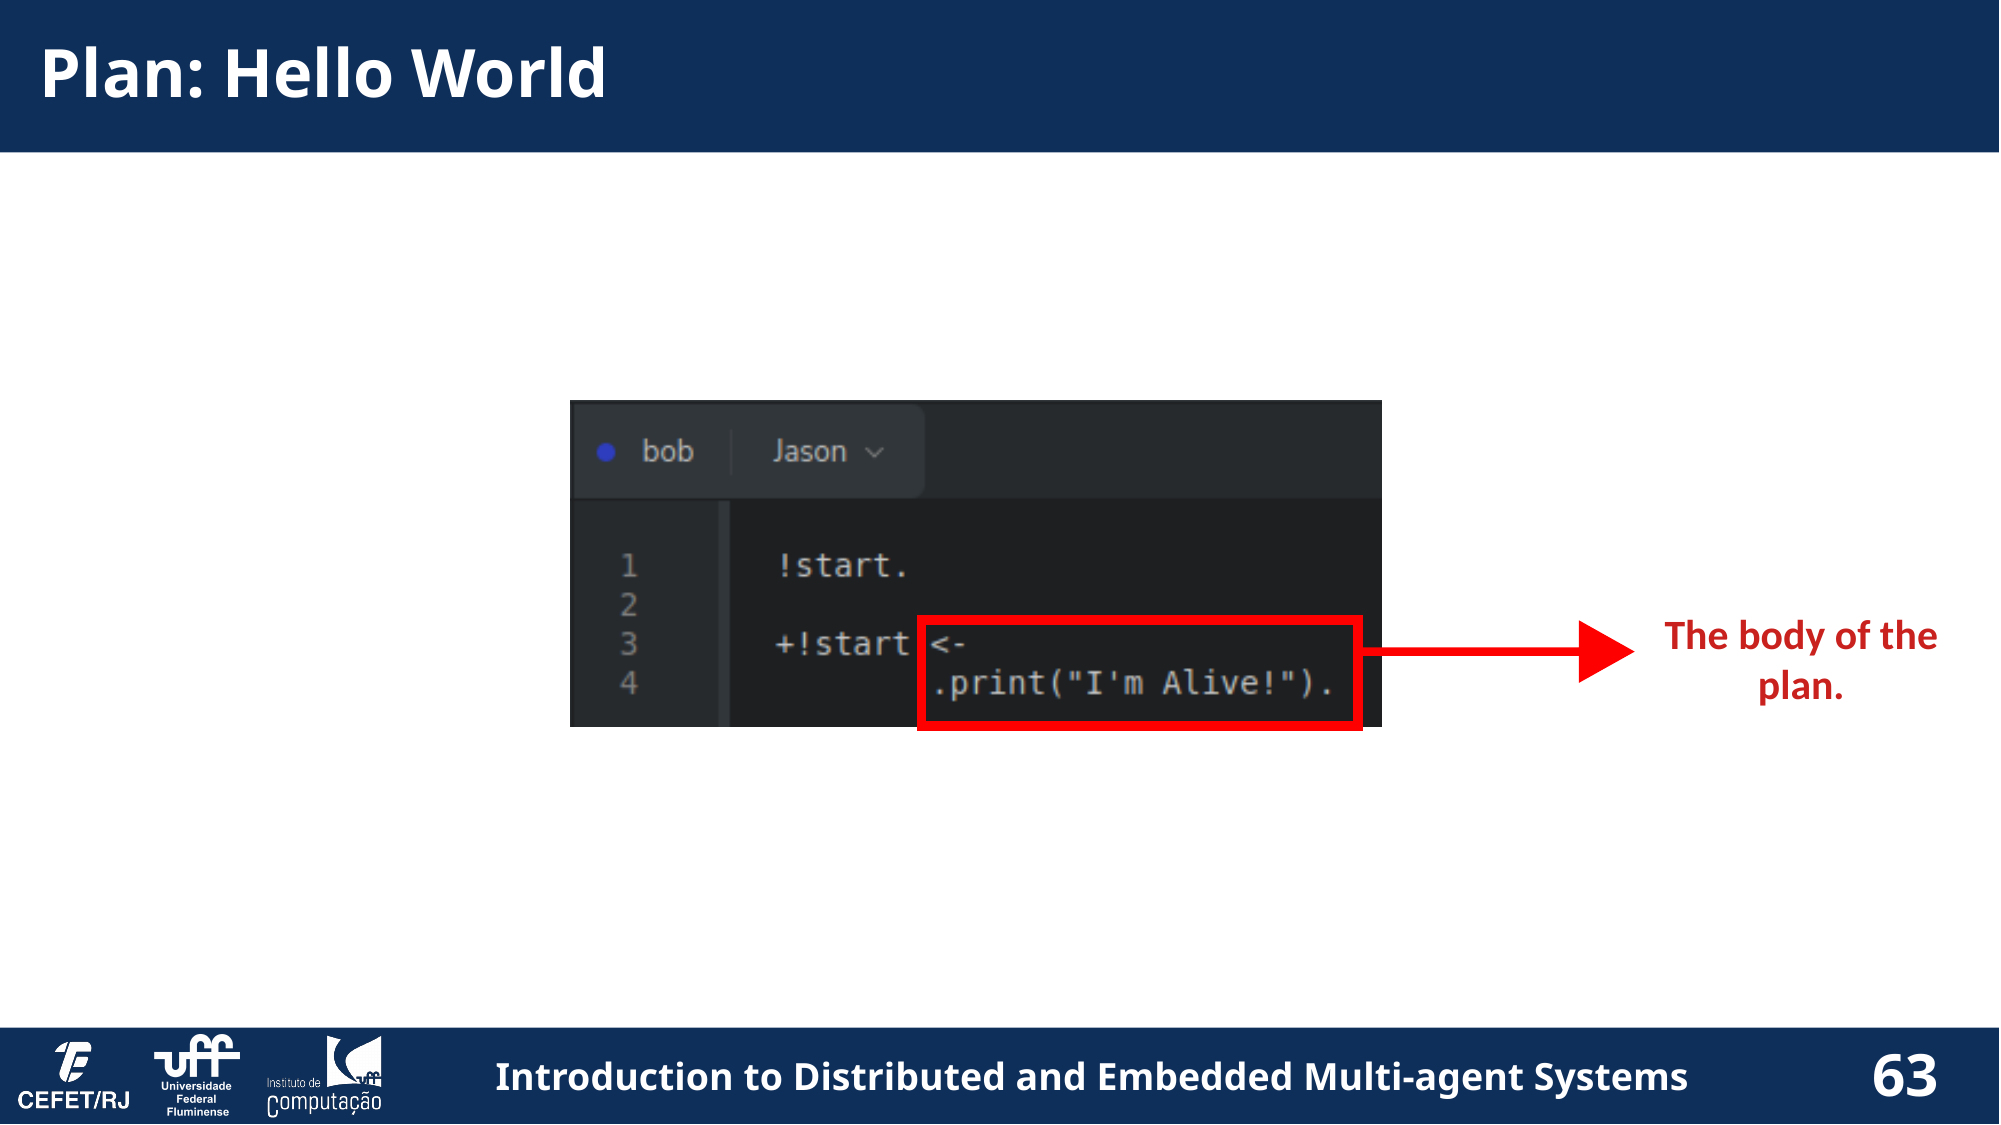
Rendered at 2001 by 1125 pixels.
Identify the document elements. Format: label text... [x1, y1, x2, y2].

picture [926, 625, 1353, 721]
picture [153, 1033, 241, 1121]
picture [18, 1021, 129, 1125]
picture [265, 1033, 383, 1118]
text_box The body of the plan. [1642, 600, 1961, 716]
picture [570, 400, 1382, 727]
text_box Plan: Hello World [25, 23, 1999, 119]
picture [1363, 656, 1382, 727]
text_box [1358, 620, 1635, 683]
